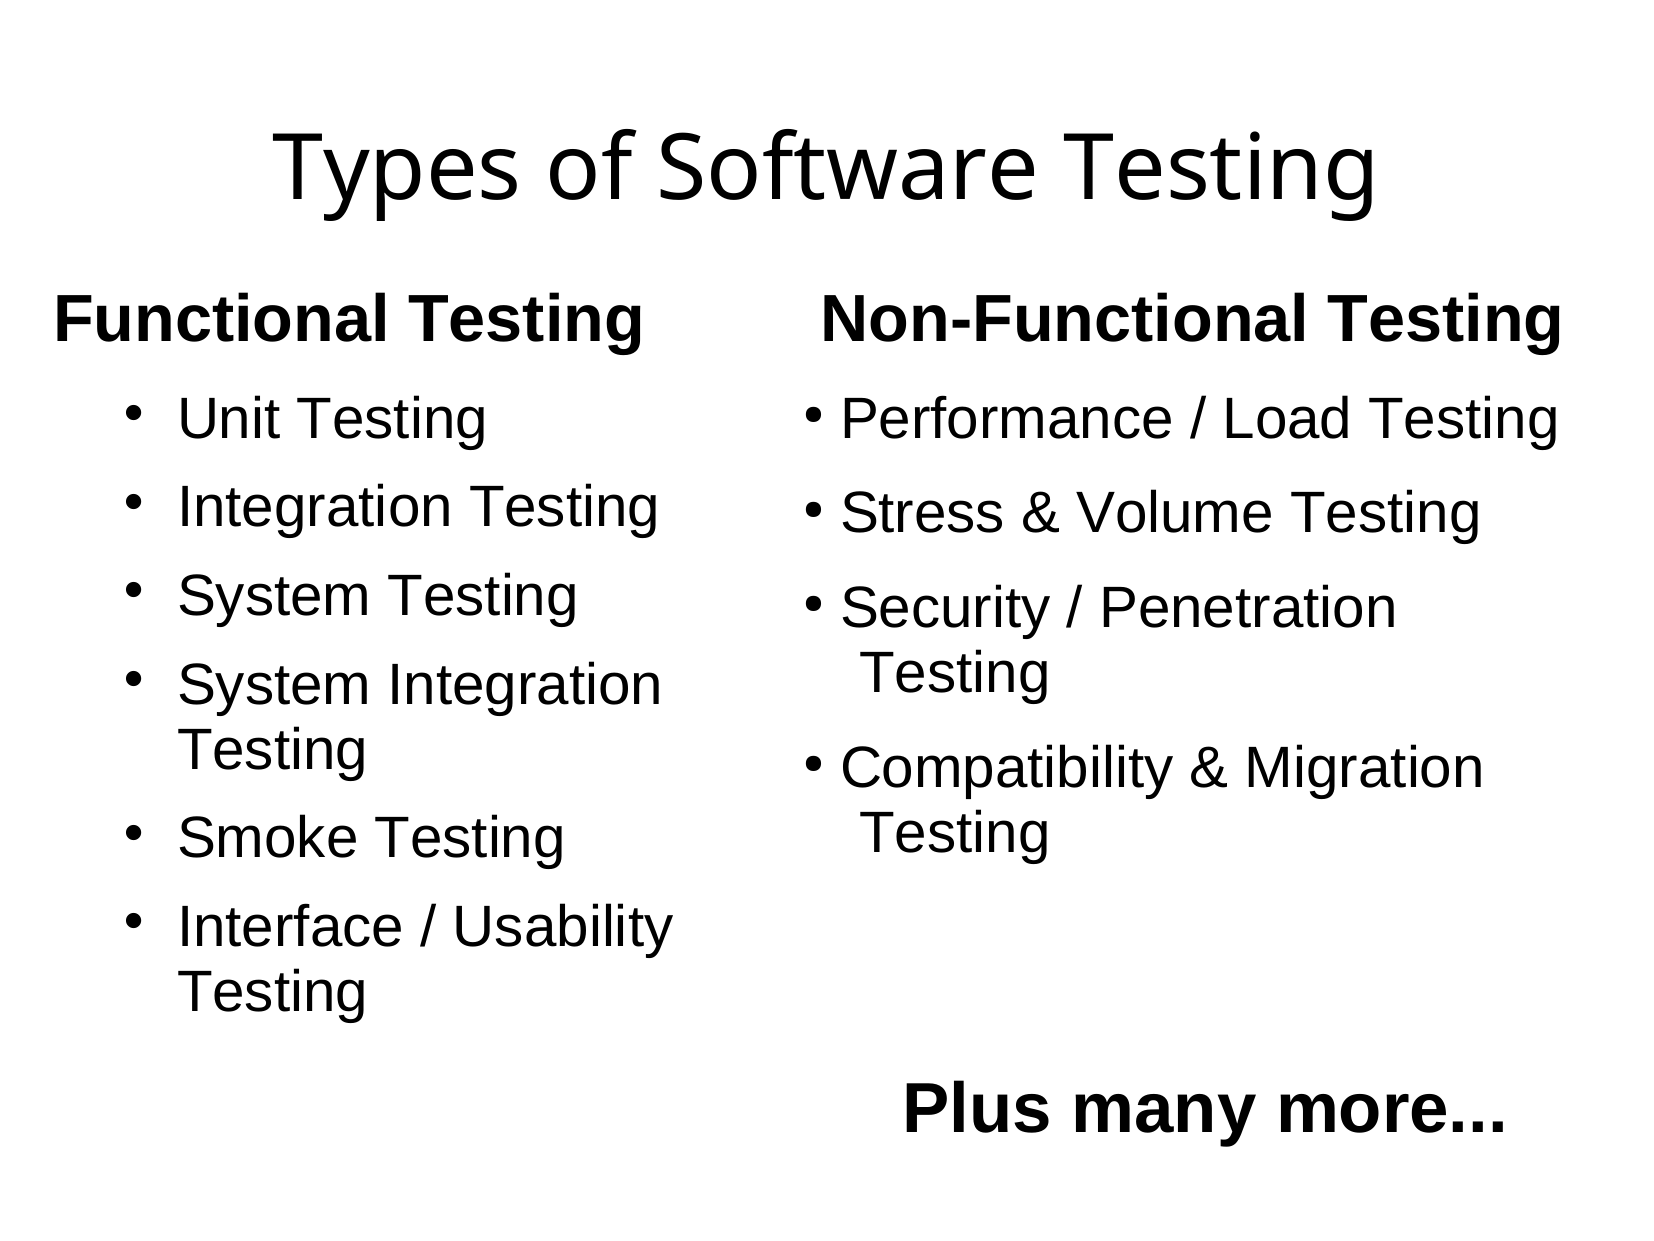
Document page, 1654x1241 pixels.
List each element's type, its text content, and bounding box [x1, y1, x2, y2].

text_box Plus many more... [803, 1057, 1524, 1173]
title Types of Software Testing [82, 49, 1571, 257]
list Functional Testing Unit Testing Integration Testing System Testing System Integration Testing Smoke Testing Interface / Usability Testing [35, 277, 762, 1051]
list Non-Functional Testing Performance / Load Testing Stress & Volume Testing Security / Penetration Testing Compatibility & Migration Testing [803, 277, 1572, 1021]
